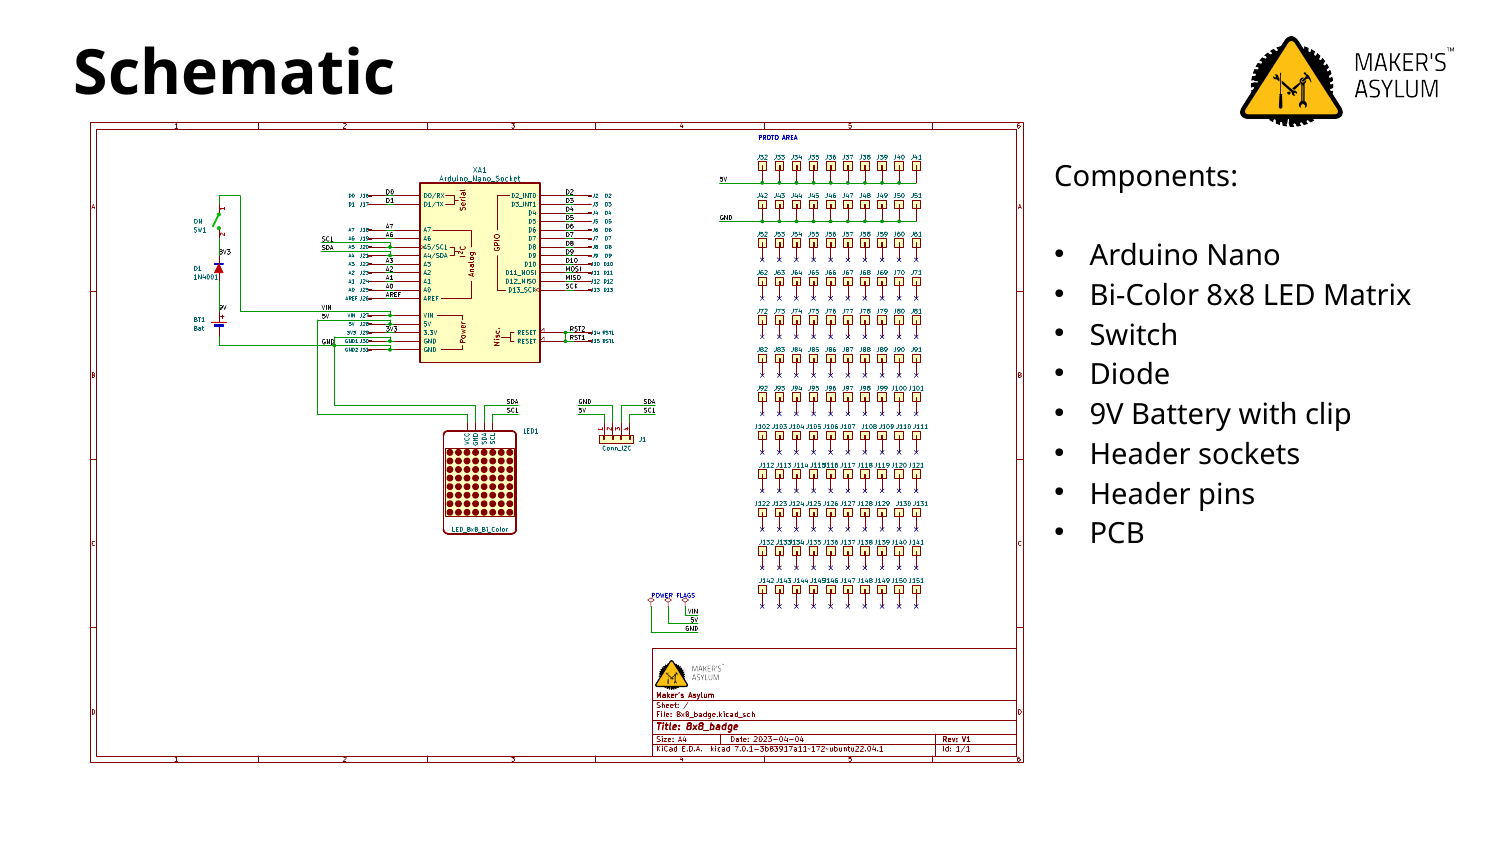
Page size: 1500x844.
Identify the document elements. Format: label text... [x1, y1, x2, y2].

picture [88, 118, 1026, 768]
text_box Schematic [58, 11, 822, 127]
picture [1240, 36, 1454, 128]
text_box Components: Arduino Nano Bi-Color 8x8 LED Matrix Switch Diode 9V Battery with clip Header sockets Header pins PCB [1039, 147, 1453, 513]
